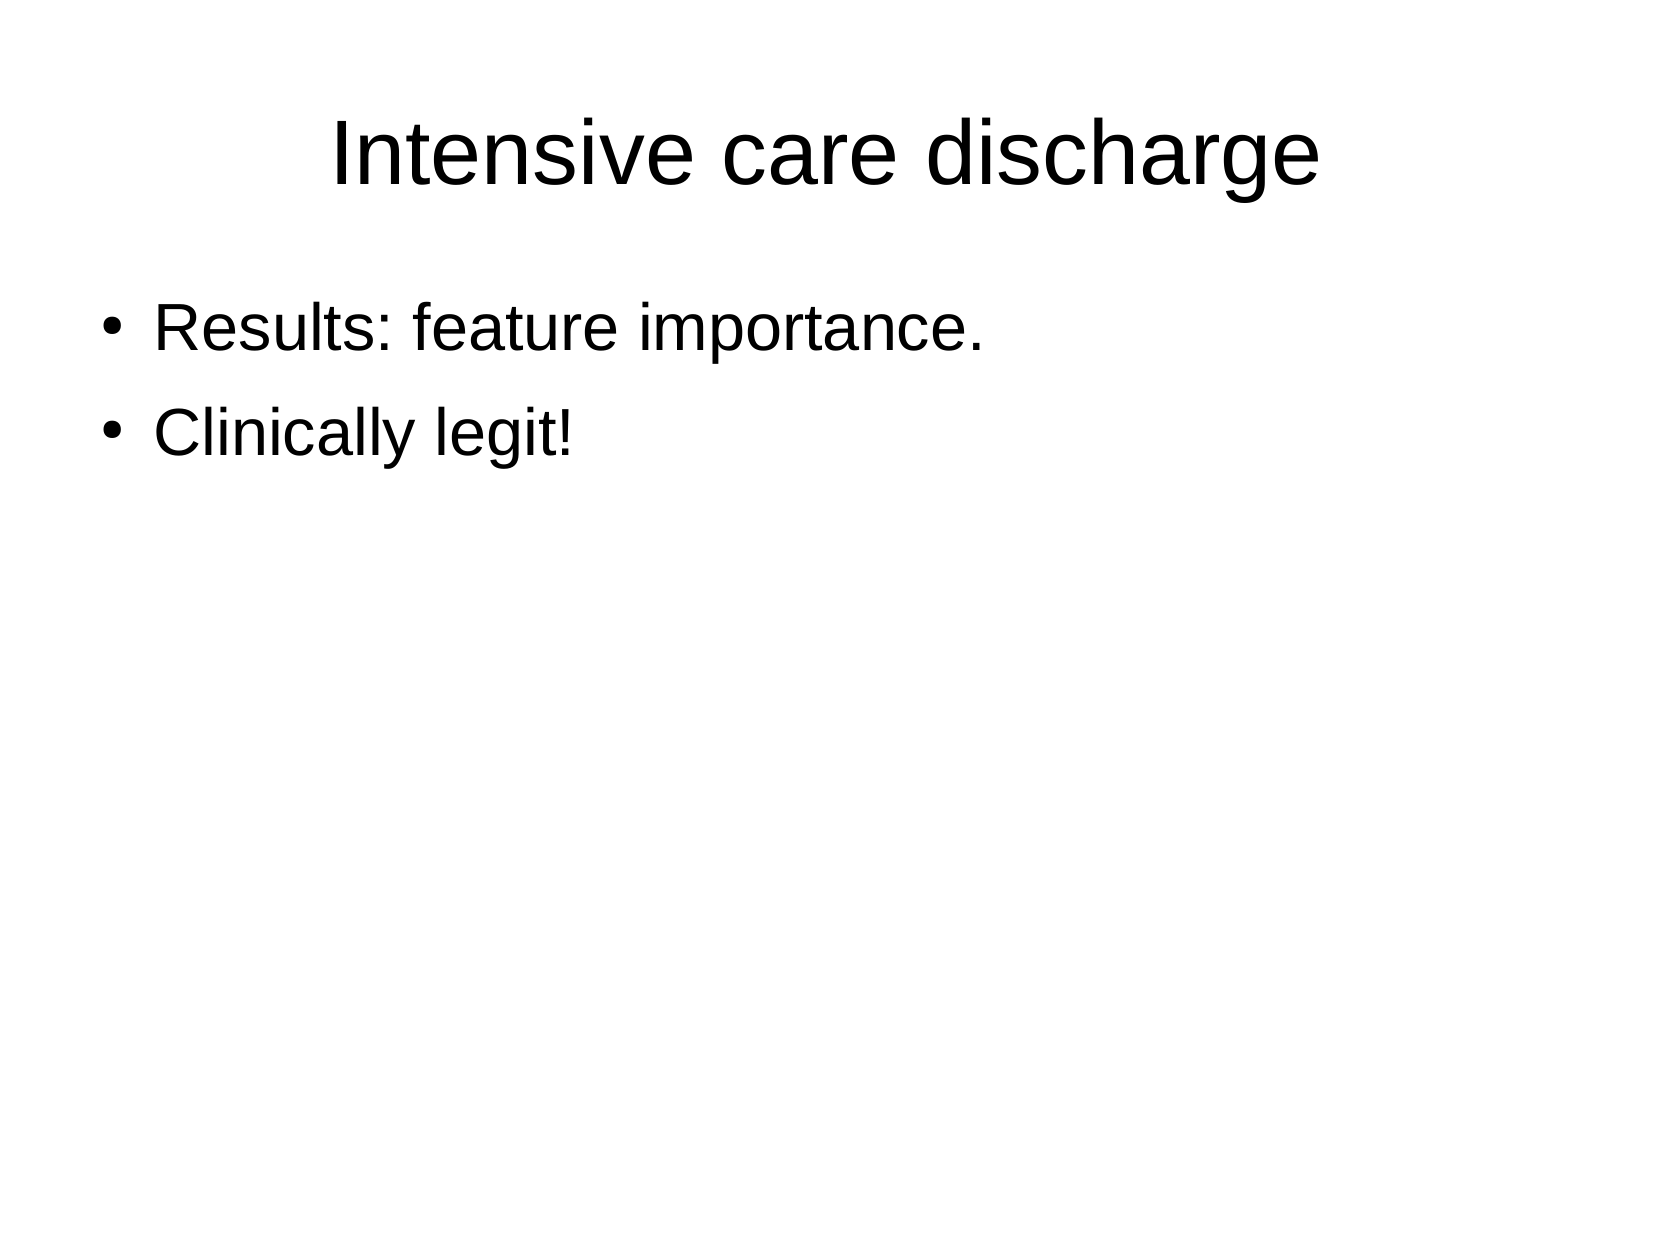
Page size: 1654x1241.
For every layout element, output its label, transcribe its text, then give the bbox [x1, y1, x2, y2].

title Intensive care discharge [82, 49, 1571, 257]
list Results: feature importance. Clinically legit! [82, 290, 1571, 1010]
